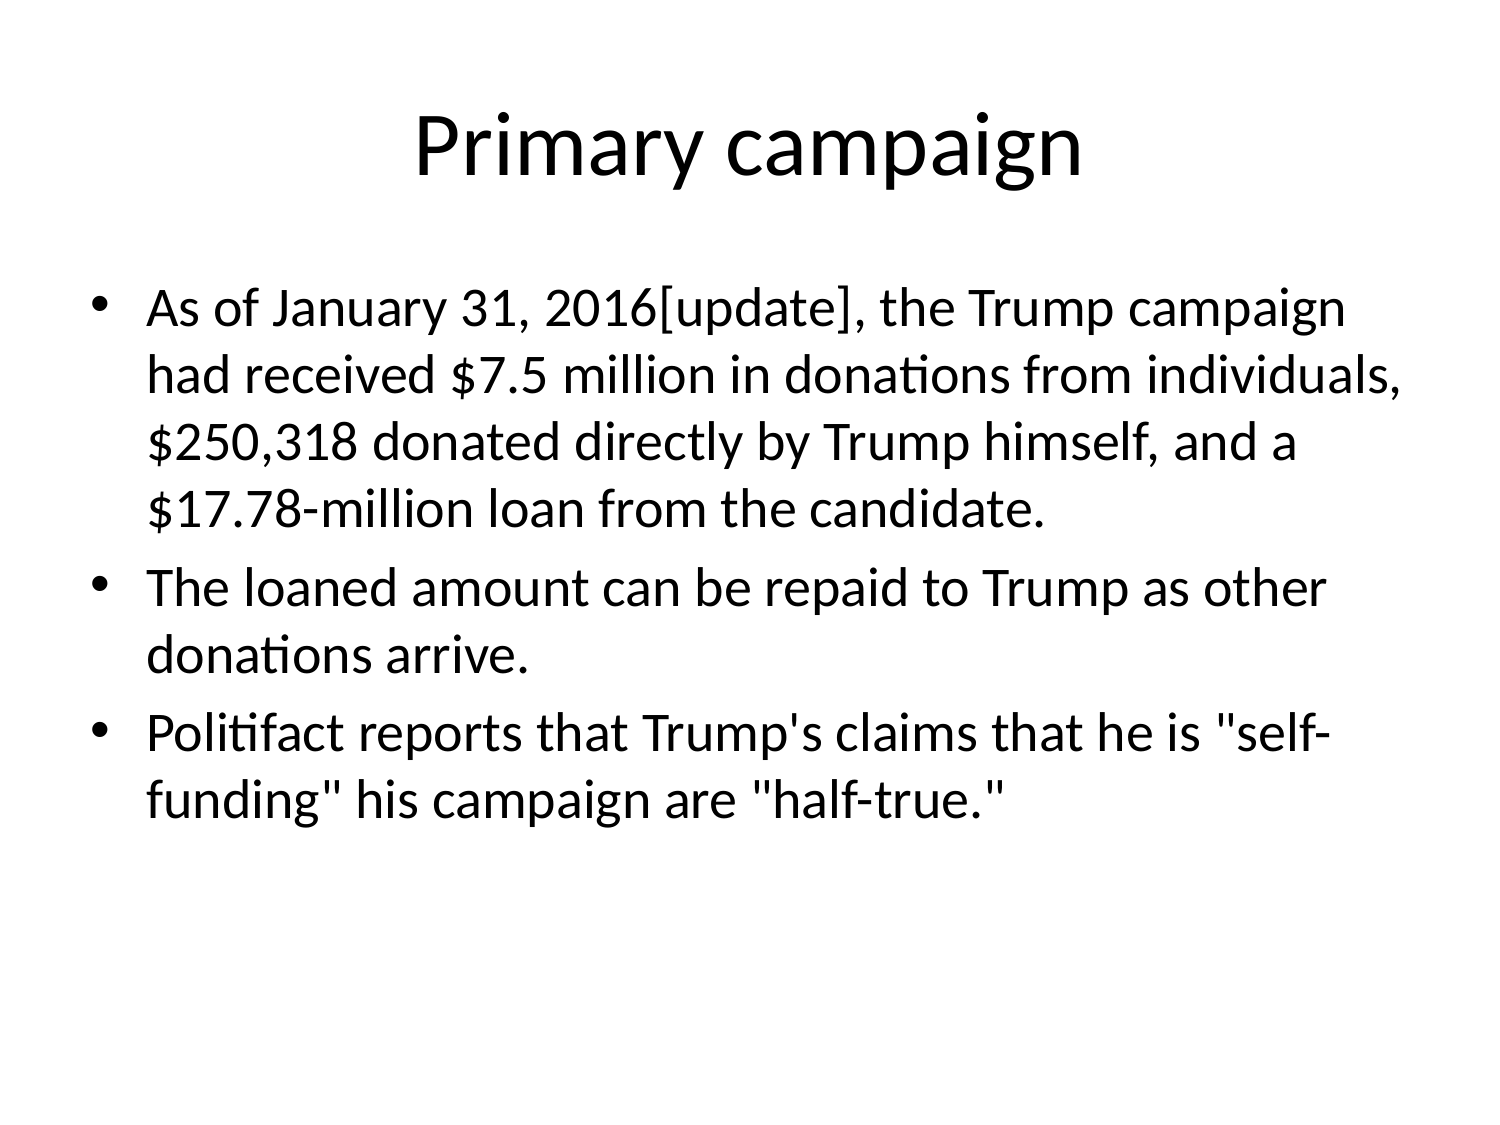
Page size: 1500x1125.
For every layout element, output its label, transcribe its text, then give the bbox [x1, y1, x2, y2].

list As of January 31, 2016[update], the Trump campaign had received $7.5 million in donations from individuals, $250,318 donated directly by Trump himself, and a $17.78-million loan from the candidate. The loaned amount can be repaid to Trump as other donations arrive. Politifact reports that Trump's claims that he is "self-funding" his campaign are "half-true." [75, 262, 1425, 1005]
title Primary campaign [75, 45, 1425, 233]
